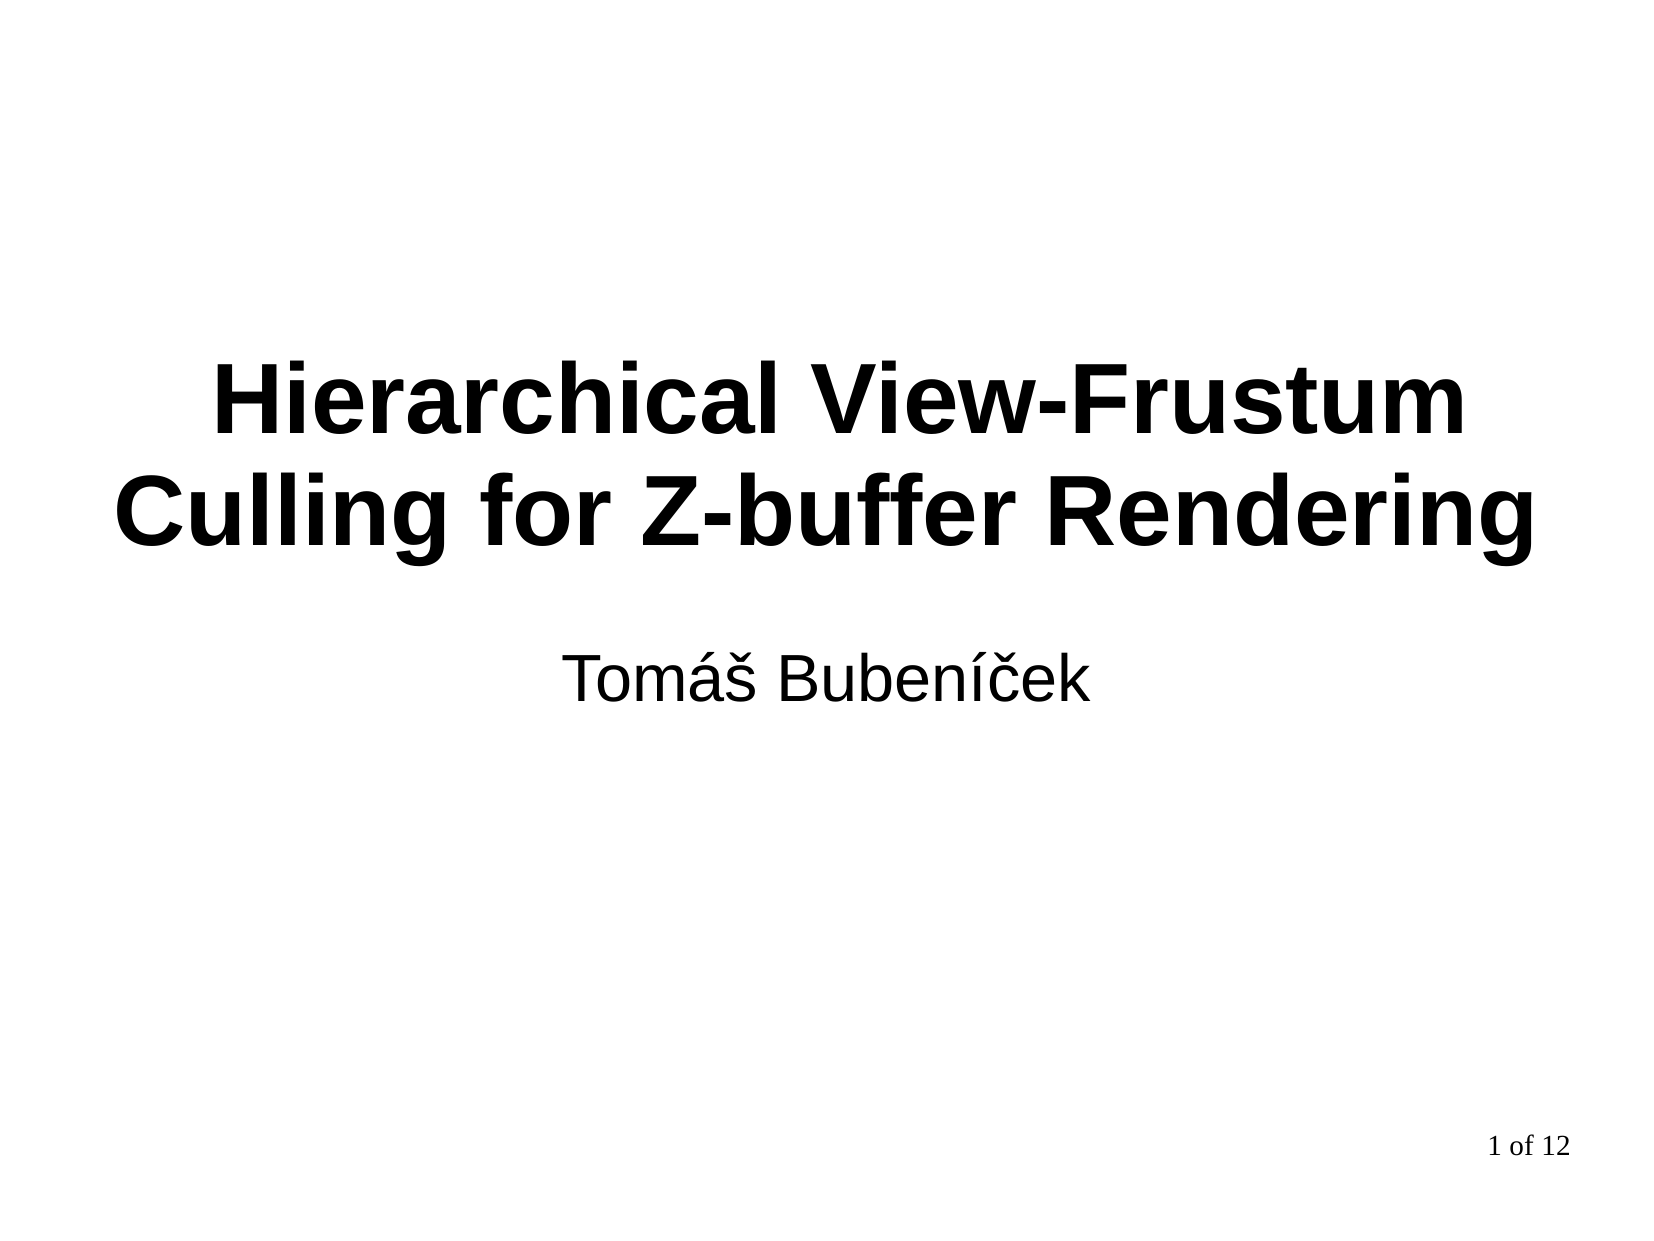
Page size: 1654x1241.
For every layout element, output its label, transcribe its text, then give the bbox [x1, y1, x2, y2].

subtitle Hierarchical View-Frustum Culling for Z-buffer Rendering Tomáš Bubeníček [82, 49, 1571, 1010]
